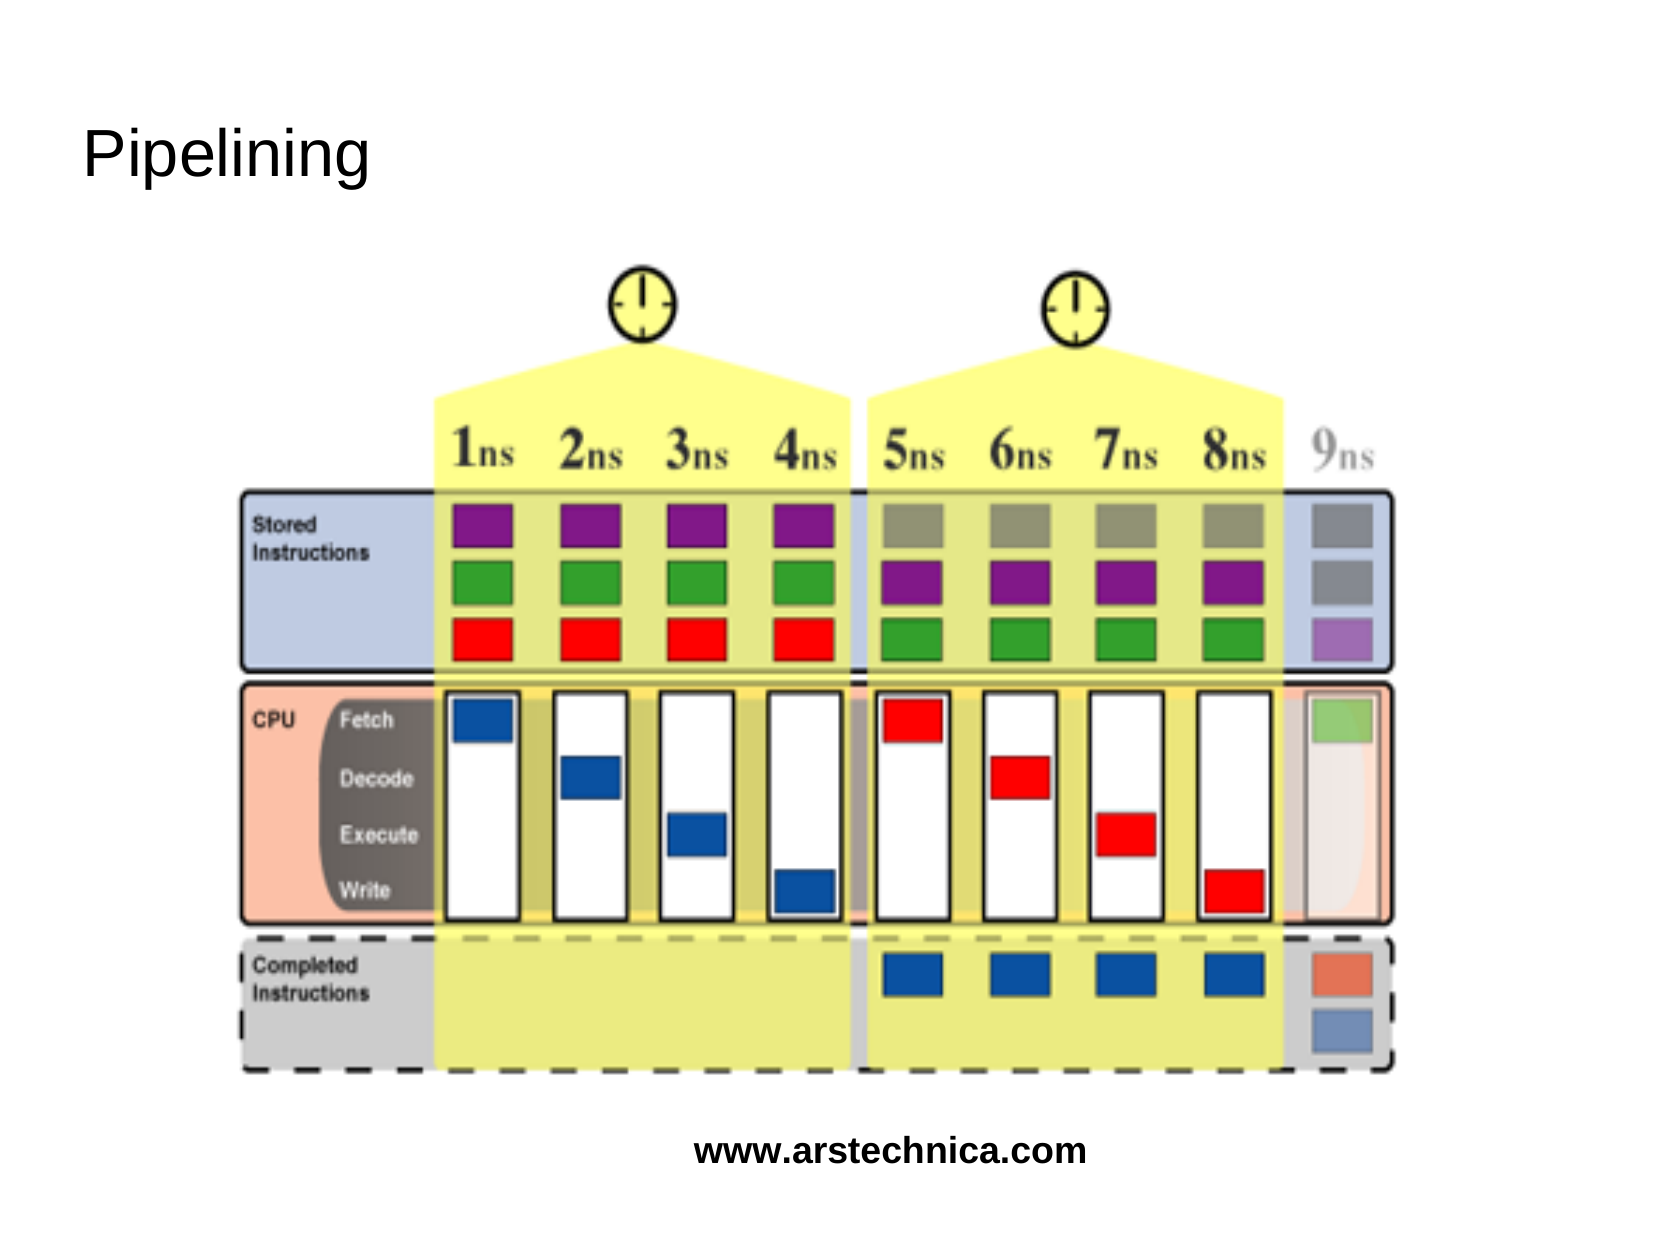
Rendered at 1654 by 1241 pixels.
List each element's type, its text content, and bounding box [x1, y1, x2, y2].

text_box www.arstechnica.com [679, 1122, 1123, 1186]
title Pipelining [82, 49, 1571, 257]
picture [182, 206, 1447, 1123]
